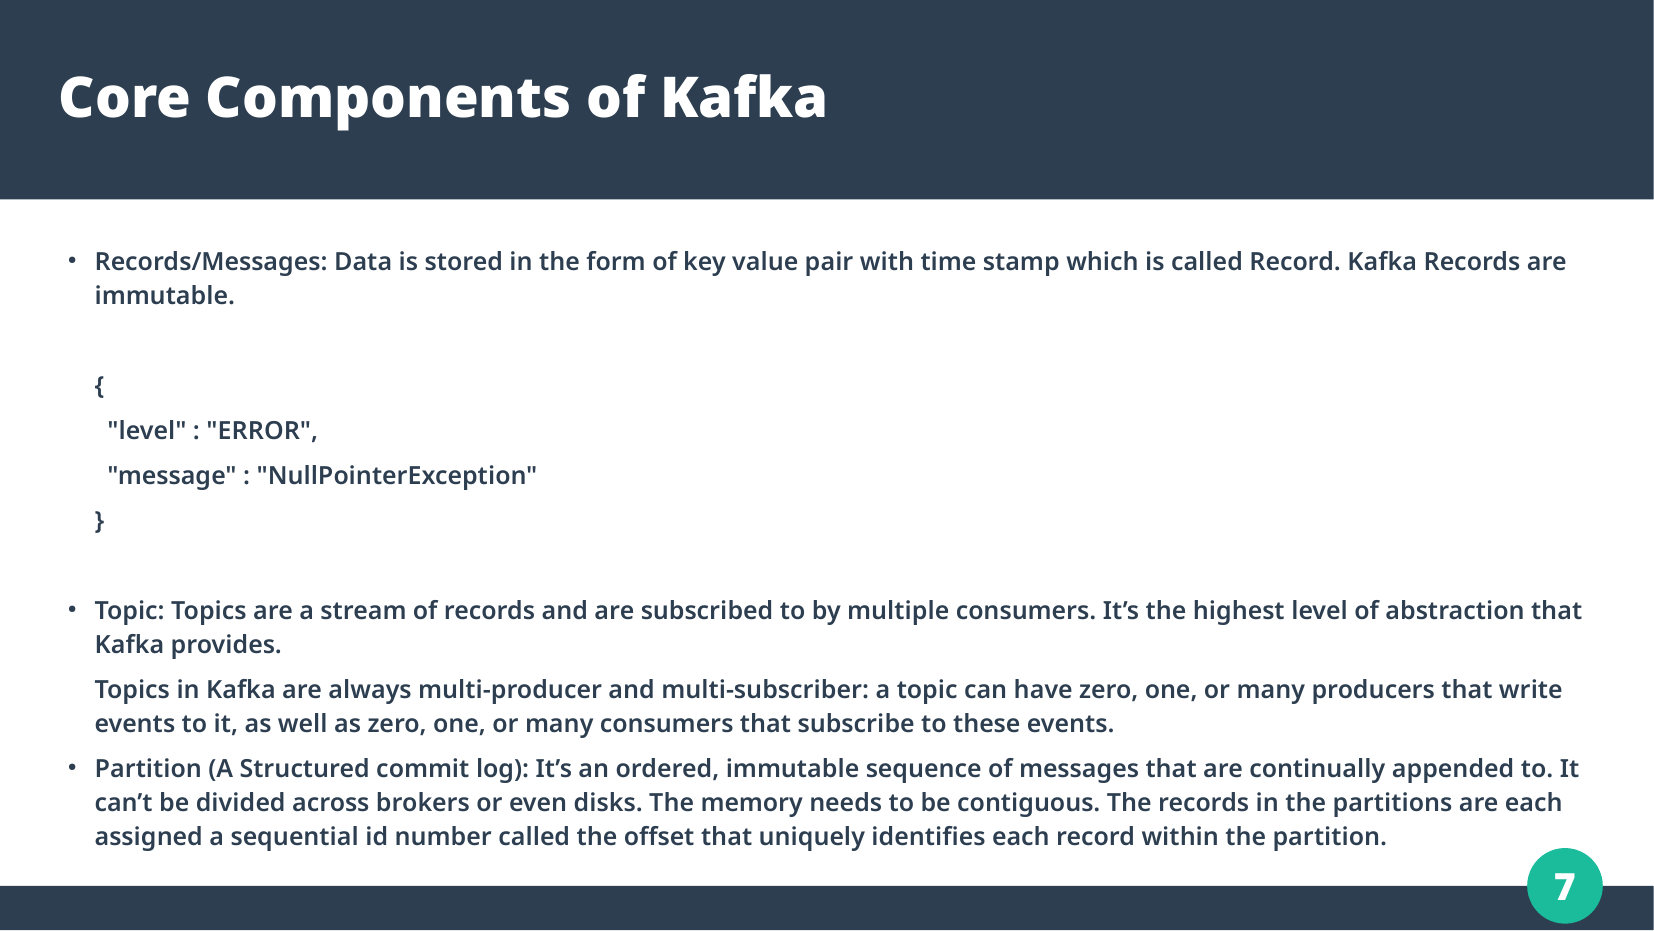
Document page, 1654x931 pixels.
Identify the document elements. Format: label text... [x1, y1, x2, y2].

title Core Components of Kafka [59, 37, 1595, 155]
list Records/Messages: Data is stored in the form of key value pair with time stamp which is called Record. Kafka Records are immutable. { "level" : "ERROR", "message" : "NullPointerException" } Topic: Topics are a stream of records and are subscribed to by multiple consumers. It’s the highest level of abstraction that Kafka provides. Topics in Kafka are always multi-producer and multi-subscriber: a topic can have zero, one, or many producers that write events to it, as well as zero, one, or many consumers that subscribe to these events. Partition (A Structured commit log): It’s an ordered, immutable sequence of messages that are continually appended to. It can’t be divided across brokers or even disks. The memory needs to be contiguous. The records in the partitions are each assigned a sequential id number called the offset that uniquely identifies each record within the partition. [59, 243, 1595, 864]
